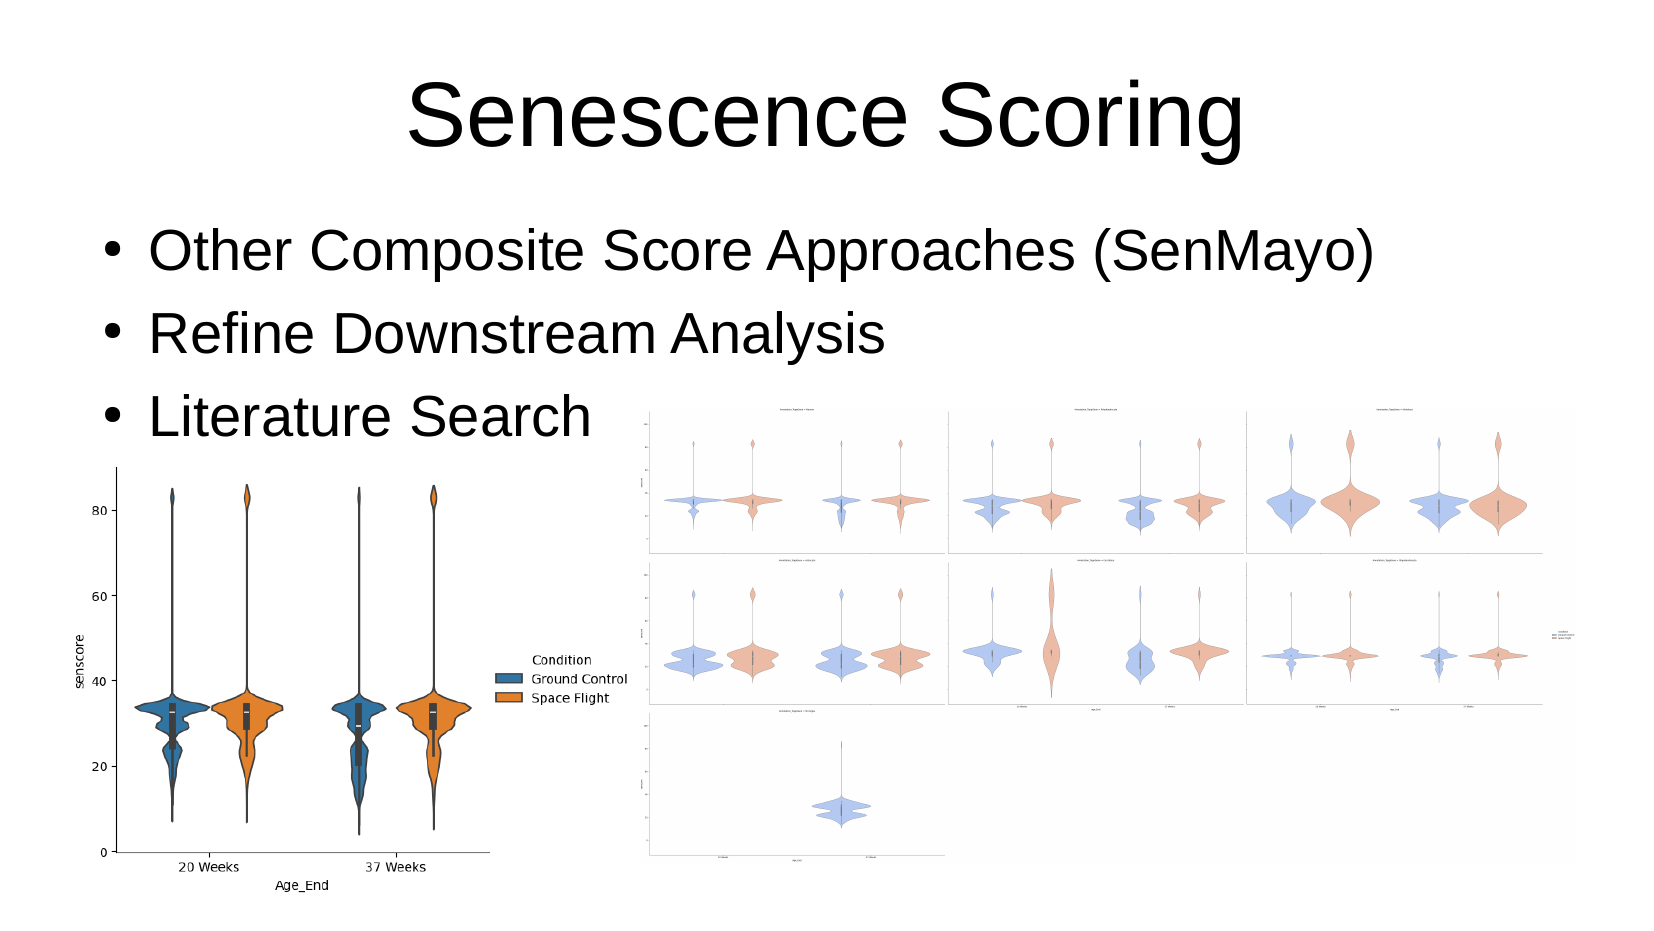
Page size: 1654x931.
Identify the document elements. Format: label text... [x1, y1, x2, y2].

list Other Composite Score Approaches (SenMayo) Refine Downstream Analysis Literature Search [86, 217, 1576, 451]
picture [64, 458, 638, 901]
picture [639, 407, 1576, 863]
title Senescence Scoring [82, 37, 1571, 193]
